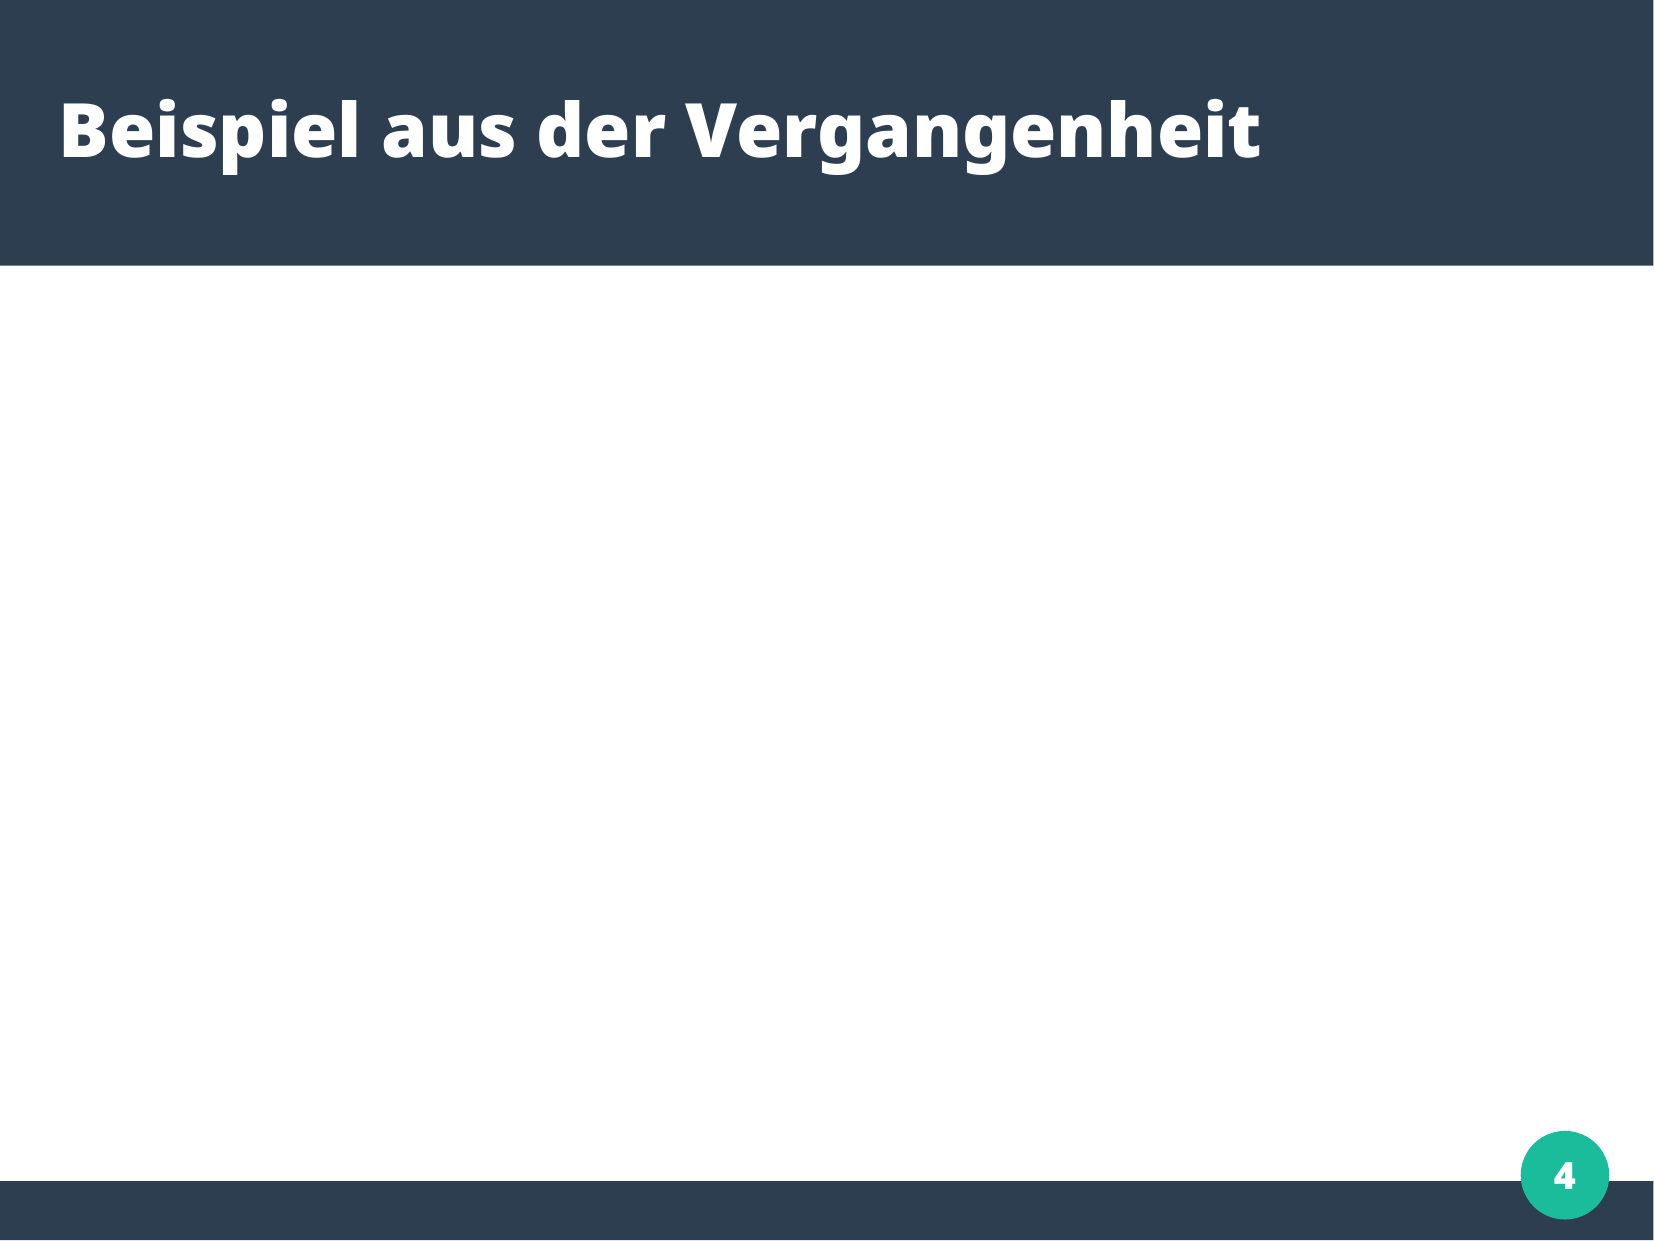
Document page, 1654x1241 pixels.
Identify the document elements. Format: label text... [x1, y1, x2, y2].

title Beispiel aus der Vergangenheit [59, 49, 1595, 207]
